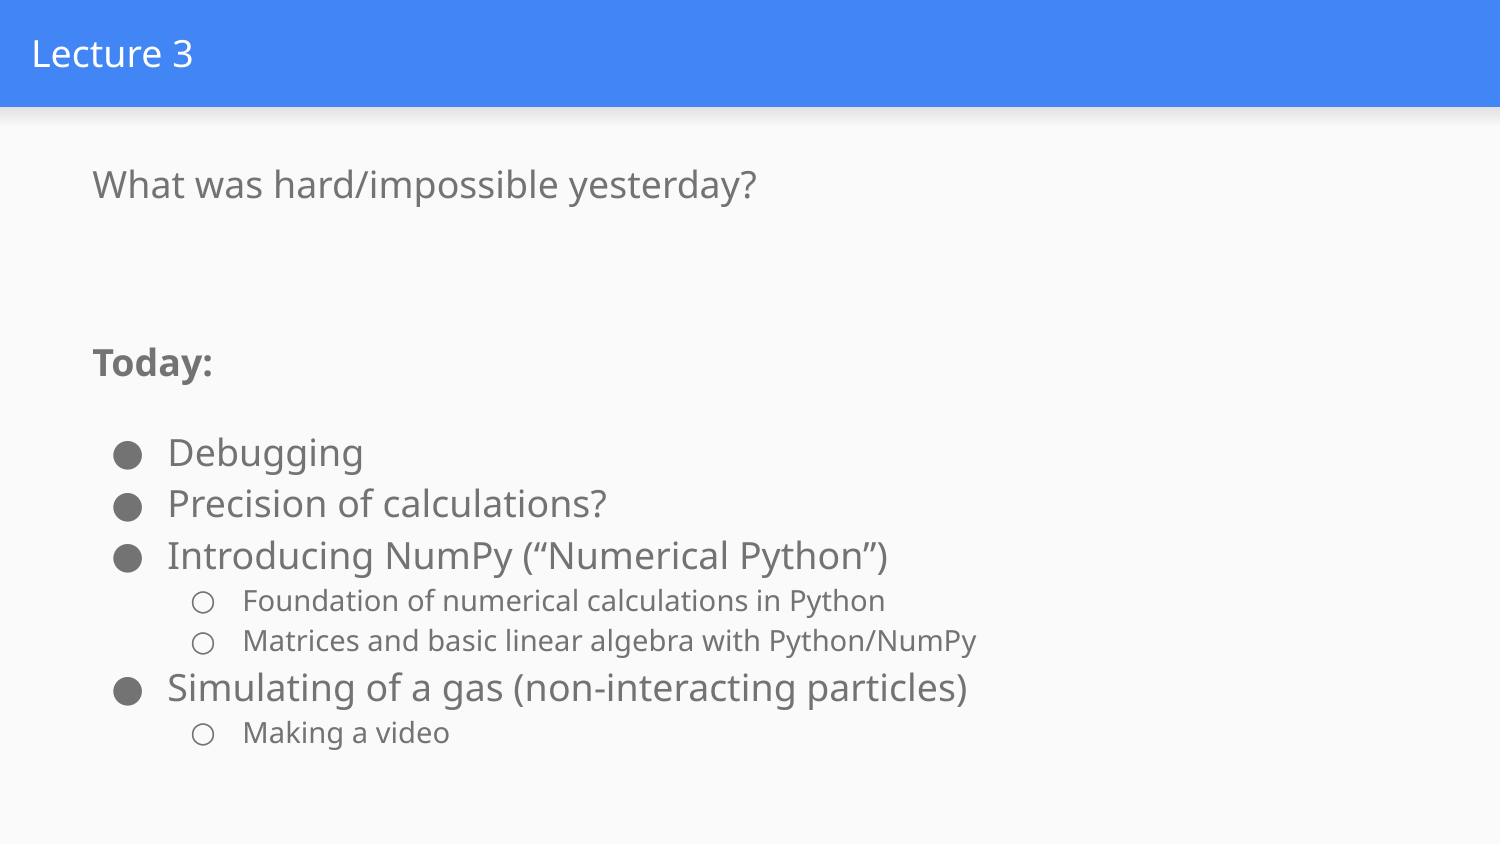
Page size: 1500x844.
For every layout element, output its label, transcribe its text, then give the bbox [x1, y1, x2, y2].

title Lecture 3 [16, 2, 1464, 102]
list What was hard/impossible yesterday? Today: Debugging Precision of calculations? Introducing NumPy (“Numerical Python”) Foundation of numerical calculations in Python Matrices and basic linear algebra with Python/NumPy Simulating of a gas (non-interacting particles) Making a video [77, 139, 1427, 644]
